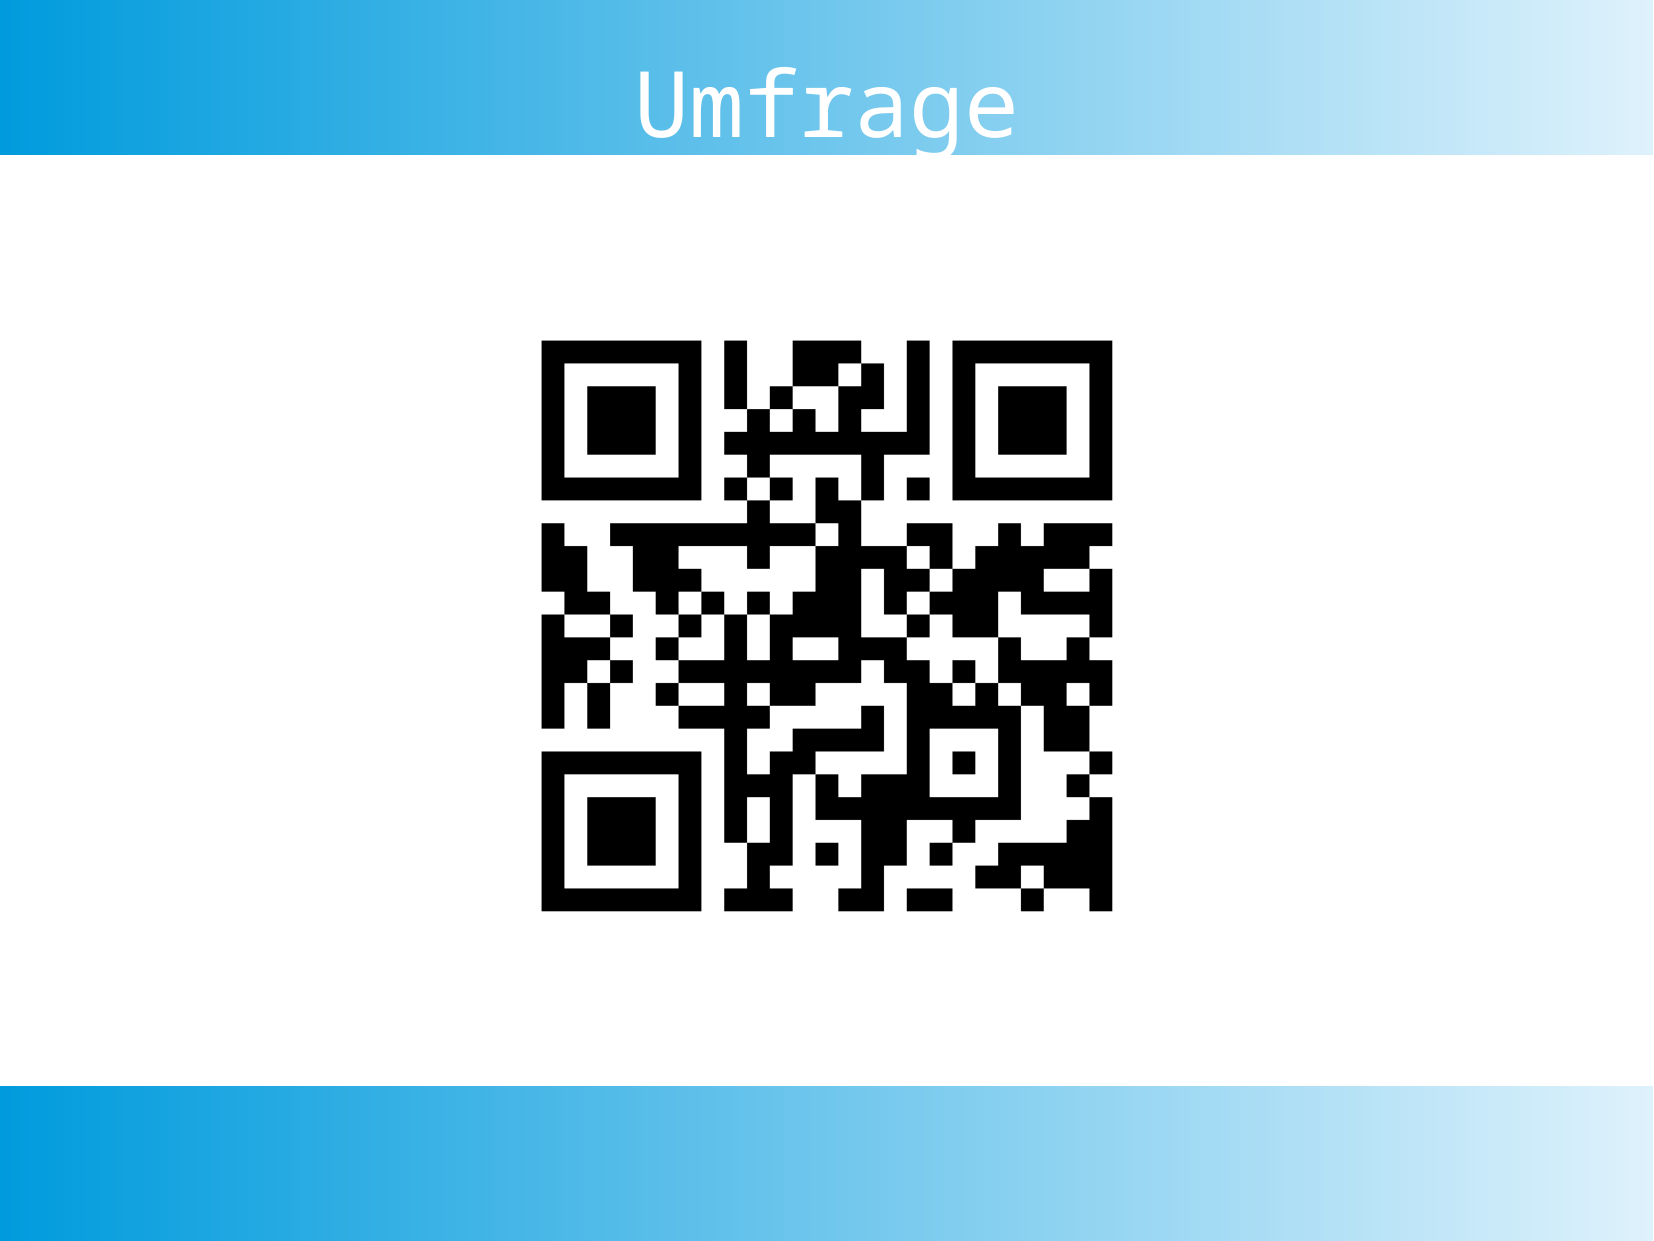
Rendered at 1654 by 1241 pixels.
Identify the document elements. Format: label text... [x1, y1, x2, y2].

picture [496, 295, 1158, 957]
title Umfrage [82, 40, 1571, 163]
